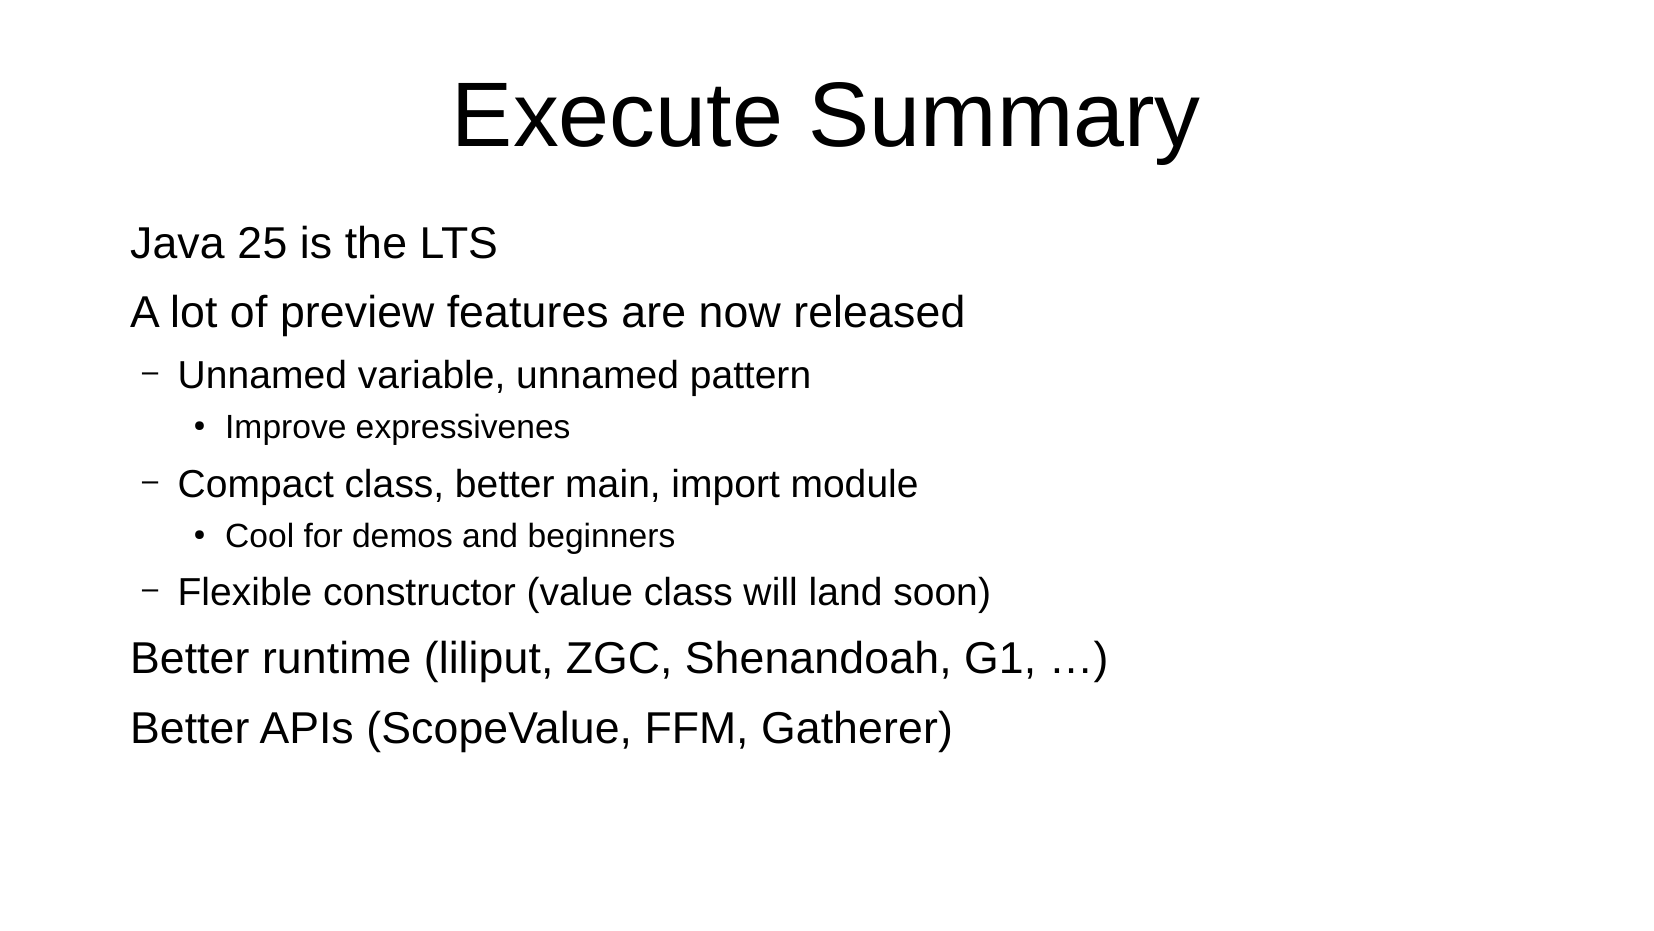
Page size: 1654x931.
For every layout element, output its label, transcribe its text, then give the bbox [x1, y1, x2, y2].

list Java 25 is the LTS A lot of preview features are now released Unnamed variable, unnamed pattern Improve expressivenes Compact class, better main, import module Cool for demos and beginners Flexible constructor (value class will land soon) Better runtime (liliput, ZGC, Shenandoah, G1, …) Better APIs (ScopeValue, FFM, Gatherer) [82, 217, 1571, 758]
title Execute Summary [82, 37, 1571, 193]
